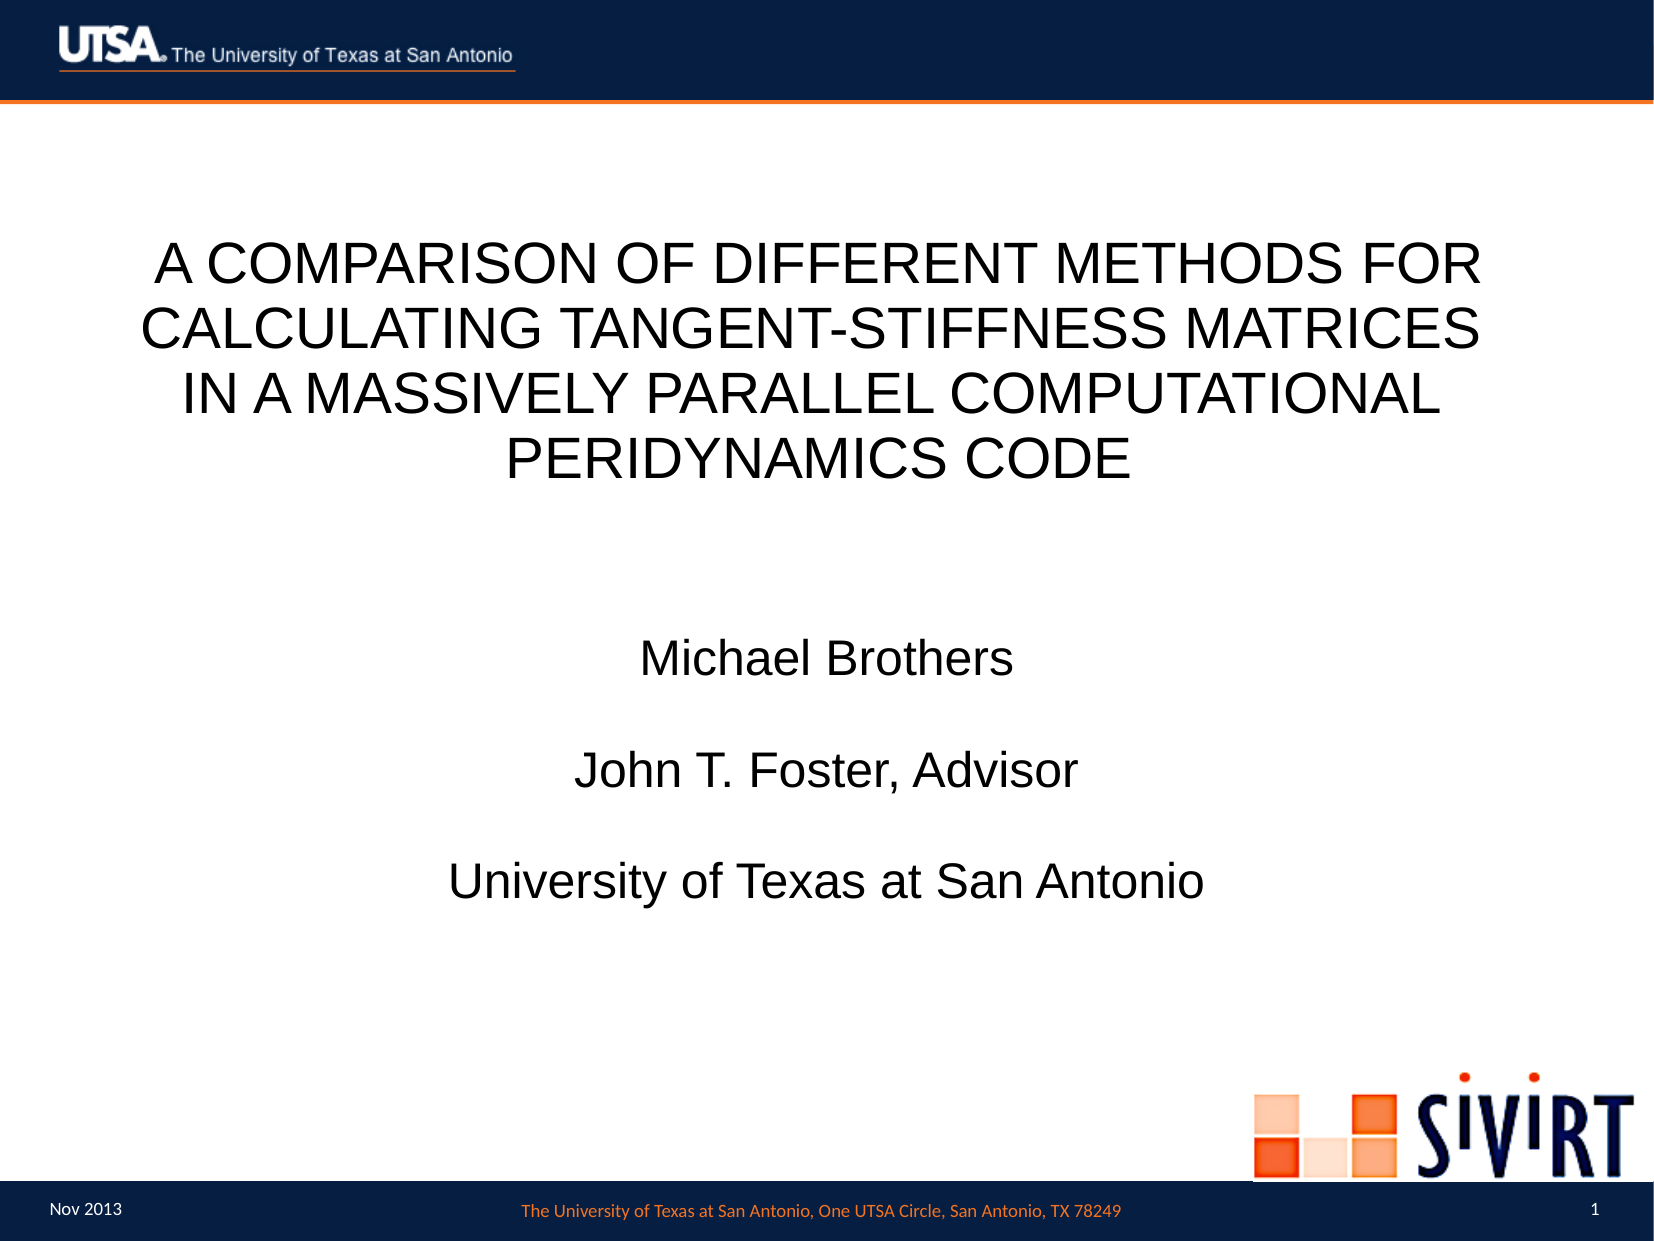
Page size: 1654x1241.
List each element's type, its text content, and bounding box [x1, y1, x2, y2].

picture [0, 0, 1654, 100]
title A COMPARISON OF DIFFERENT METHODS FOR CALCULATING TANGENT-STIFFNESS MATRICES IN A MASSIVELY PARALLEL COMPUTATIONAL PERIDYNAMICS CODE [75, 118, 1564, 492]
picture [1253, 1064, 1654, 1182]
subtitle Michael Brothers John T. Foster, Advisor University of Texas at San Antonio [82, 270, 1571, 990]
